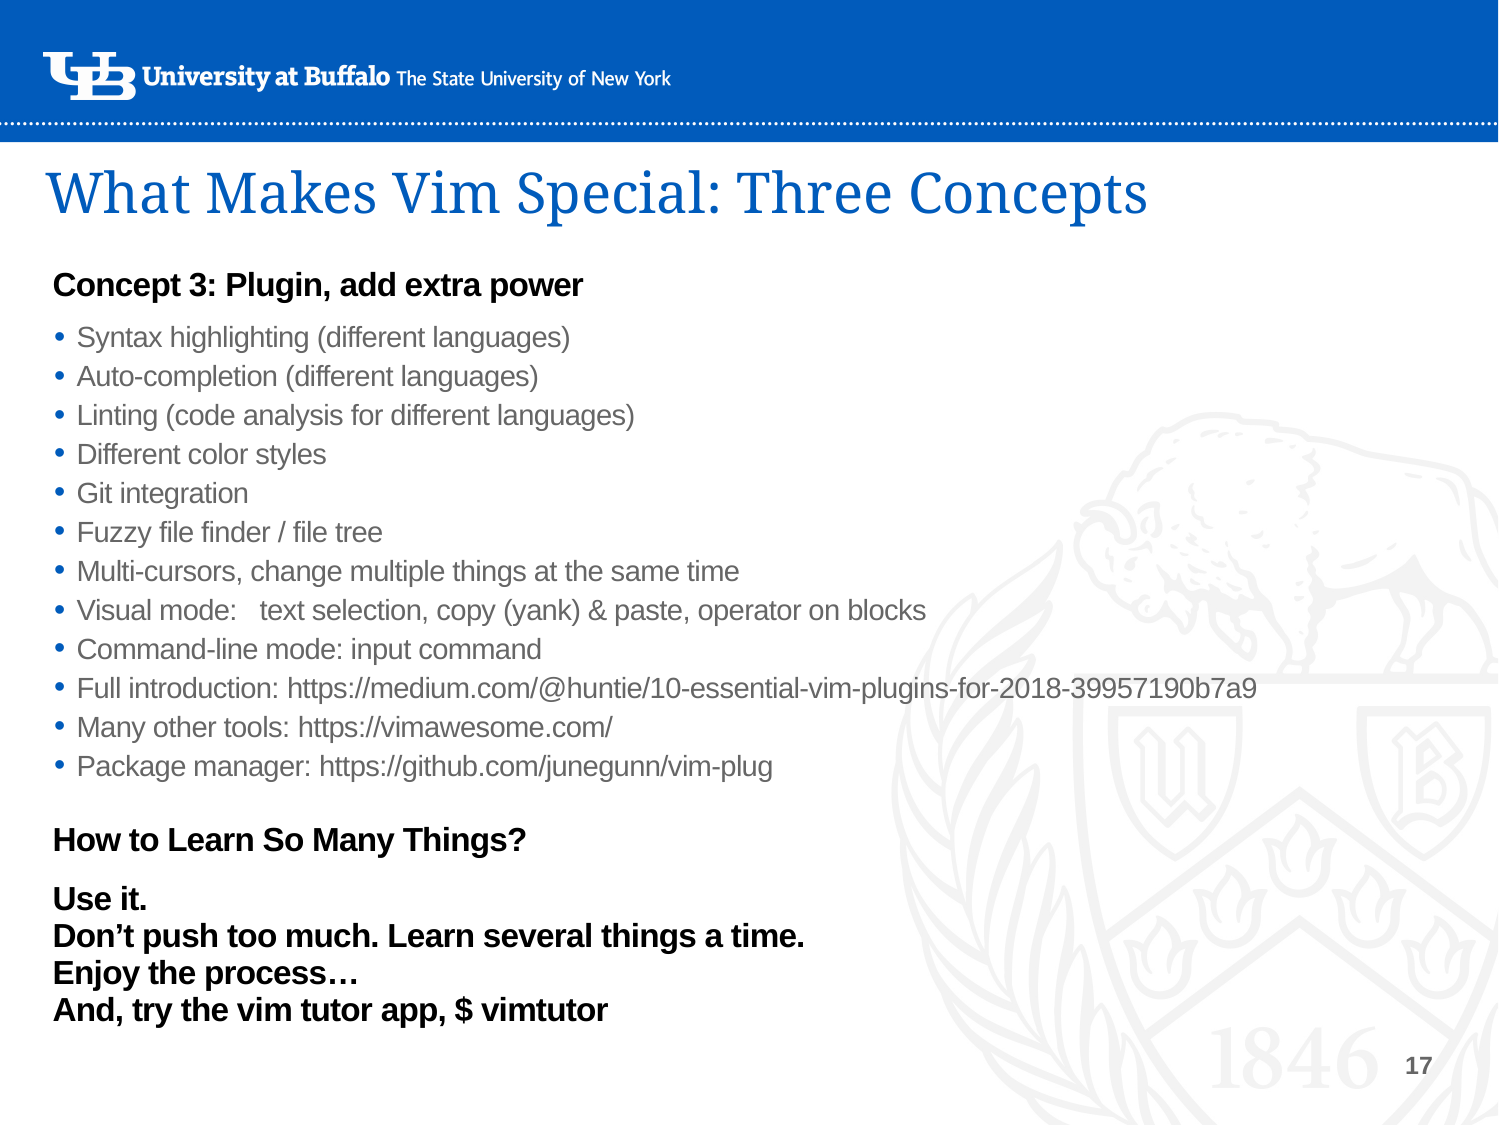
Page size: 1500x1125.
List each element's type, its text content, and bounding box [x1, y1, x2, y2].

title What Makes Vim Special: Three Concepts [30, 153, 1387, 233]
list Syntax highlighting (different languages) Auto-completion (different languages) Linting (code analysis for different languages) Different color styles Git integration Fuzzy file finder / file tree Multi-cursors, change multiple things at the same time Visual mode: text selection, copy (yank) & paste, operator on blocks Command-line mode: input command Full introduction: https://medium.com/@huntie/10-essential-vim-plugins-for-2018-39957190b7a9 Many other tools: https://vimawesome.com/ Package manager: https://github.com/junegunn/vim-plug [24, 316, 1471, 811]
picture [0, 0, 1499, 1125]
text_box How to Learn So Many Things? [37, 813, 1216, 866]
text_box Concept 3: Plugin, add extra power [37, 258, 1216, 311]
text_box Use it. Don’t push too much. Learn several things a time. Enjoy the process… And, try the vim tutor app, $ vimtutor [37, 872, 1216, 1073]
